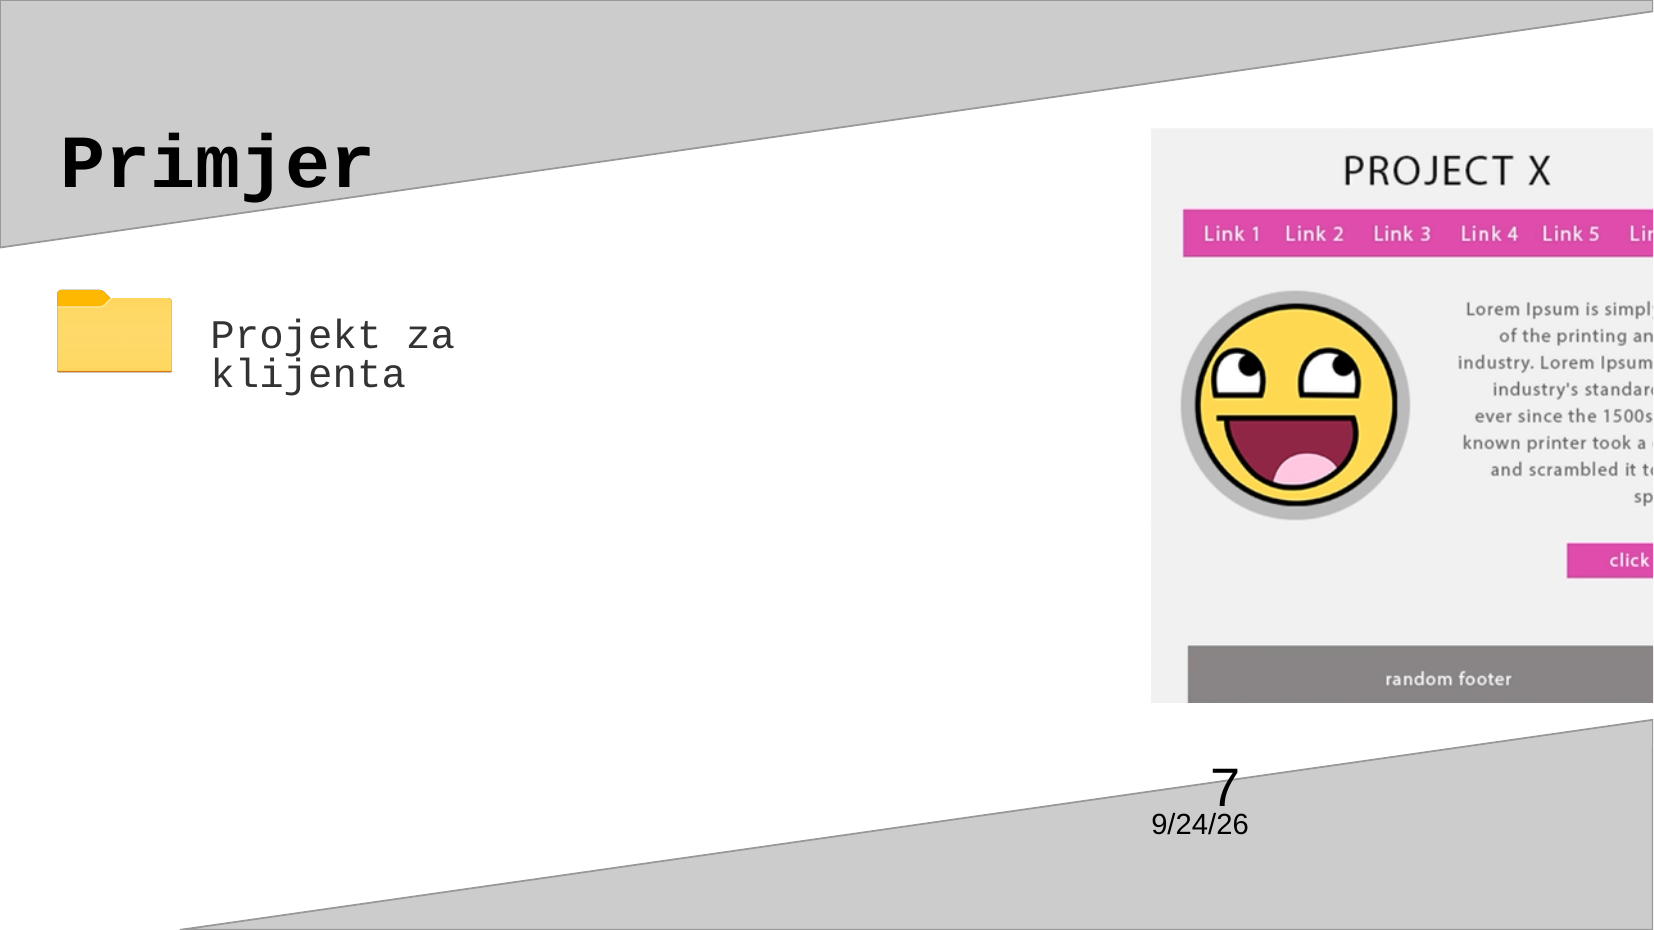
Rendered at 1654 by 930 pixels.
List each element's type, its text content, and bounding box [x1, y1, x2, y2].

list Projekt za klijenta [210, 317, 672, 397]
text_box [1210, 752, 1624, 817]
text_box Primjer [60, 112, 1538, 203]
picture [49, 265, 180, 397]
picture [1151, 128, 1654, 703]
text_box 7/1/2023 [1151, 805, 1624, 871]
